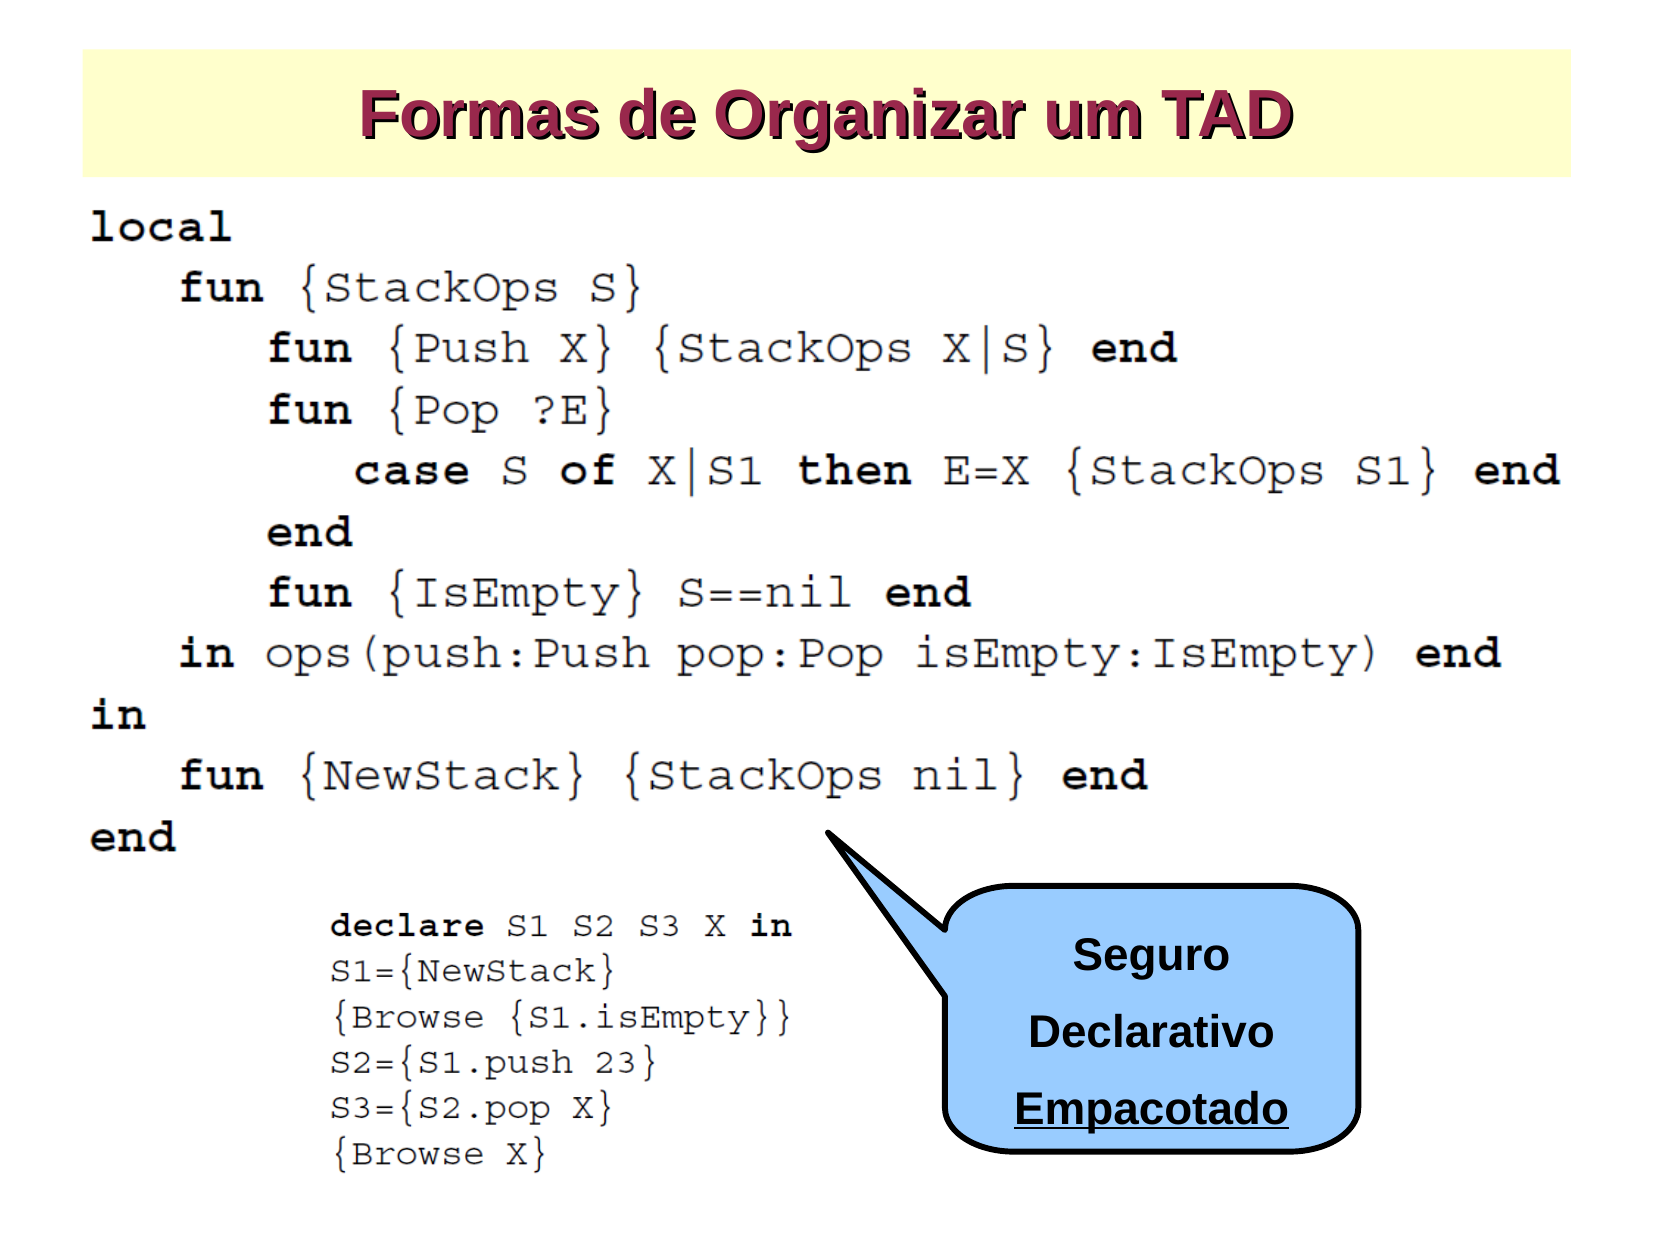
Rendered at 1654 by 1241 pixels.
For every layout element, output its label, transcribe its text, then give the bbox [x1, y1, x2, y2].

title Formas de Organizar um TAD [82, 49, 1571, 178]
text_box Seguro Declarativo Empacotado [827, 832, 1359, 1152]
picture [88, 206, 1565, 853]
picture [324, 902, 798, 1182]
